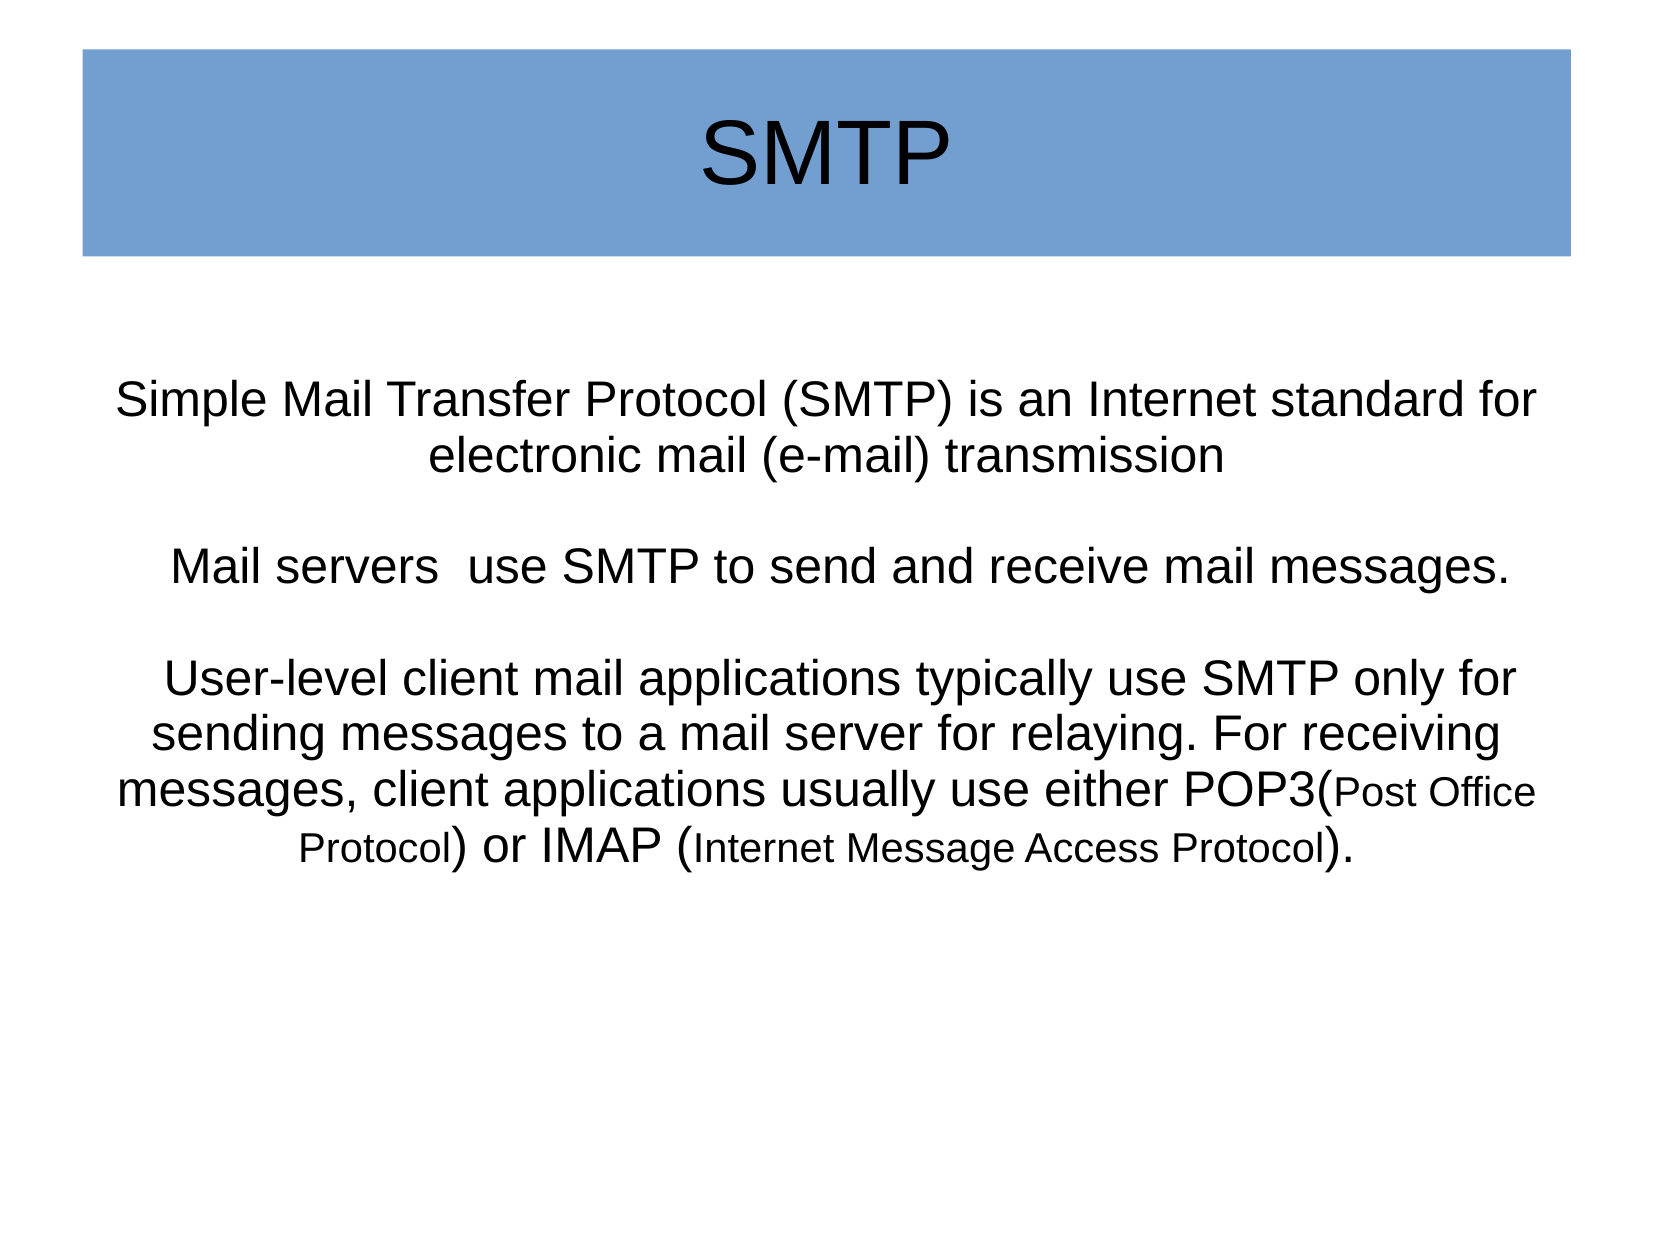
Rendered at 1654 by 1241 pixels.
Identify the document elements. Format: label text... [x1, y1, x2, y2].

subtitle Simple Mail Transfer Protocol (SMTP) is an Internet standard for electronic mail (e-mail) transmission Mail servers use SMTP to send and receive mail messages. User-level client mail applications typically use SMTP only for sending messages to a mail server for relaying. For receiving messages, client applications usually use either POP3(Post Office Protocol) or IMAP (Internet Message Access Protocol). [82, 290, 1571, 1010]
title SMTP [82, 49, 1571, 257]
